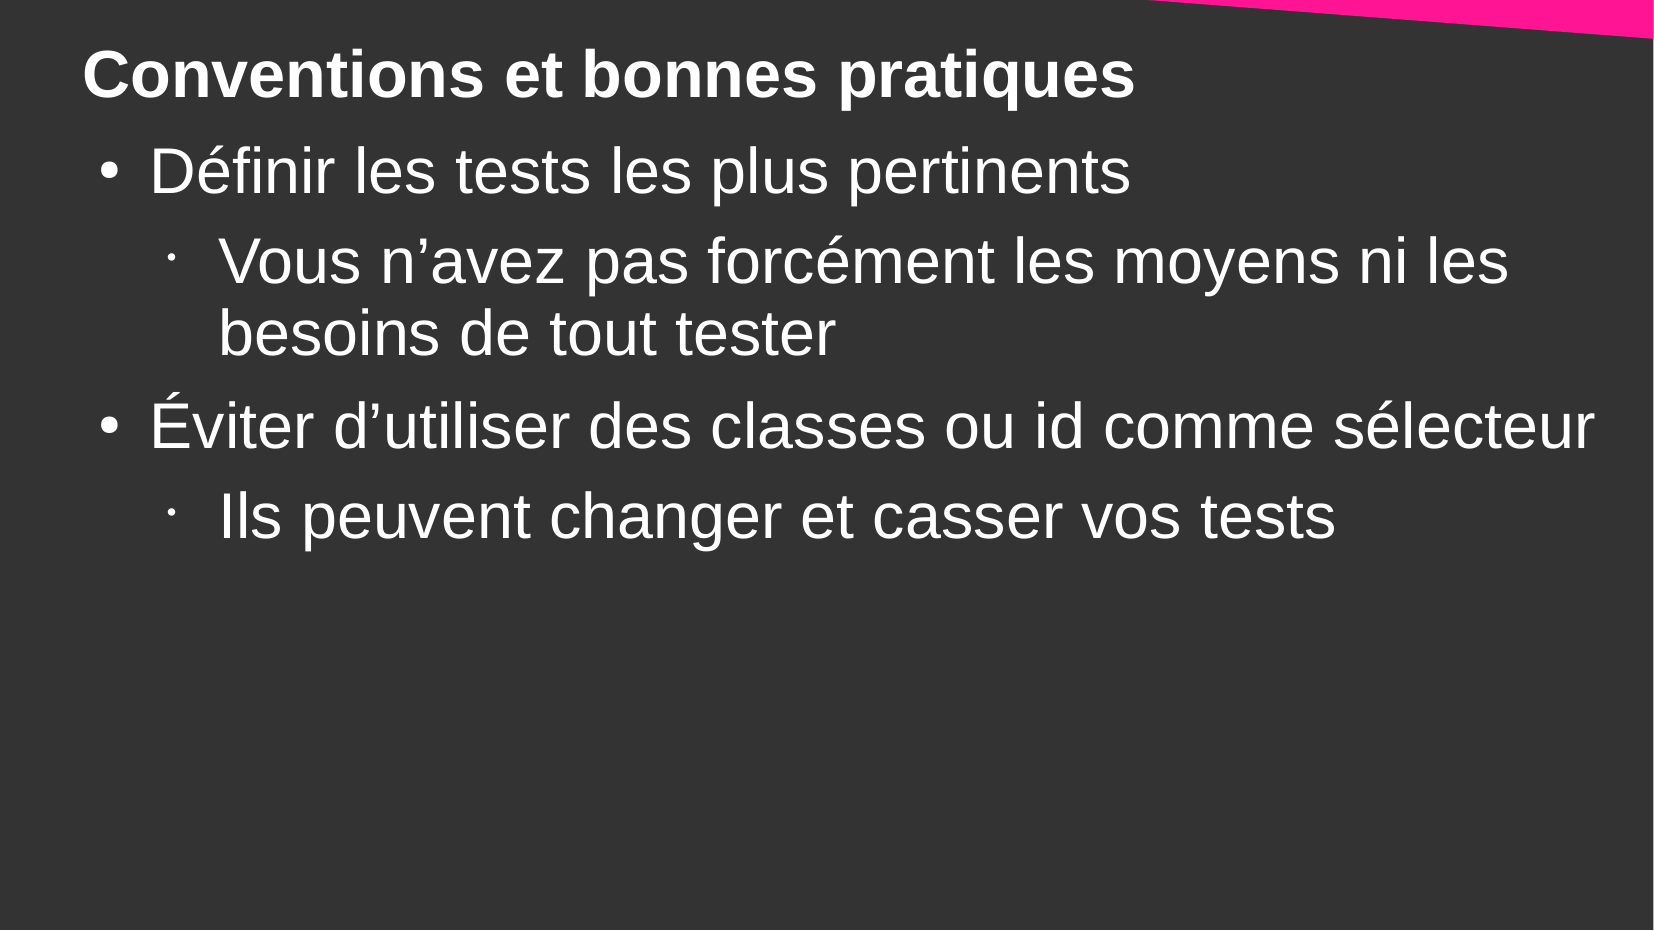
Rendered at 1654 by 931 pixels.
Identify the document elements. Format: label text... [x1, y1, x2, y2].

list Définir les tests les plus pertinents Vous n’avez pas forcément les moyens ni les besoins de tout tester Éviter d’utiliser des classes ou id comme sélecteur Ils peuvent changer et casser vos tests [80, 135, 1620, 621]
title Conventions et bonnes pratiques [82, 37, 1571, 112]
text_box [1147, 0, 1654, 39]
